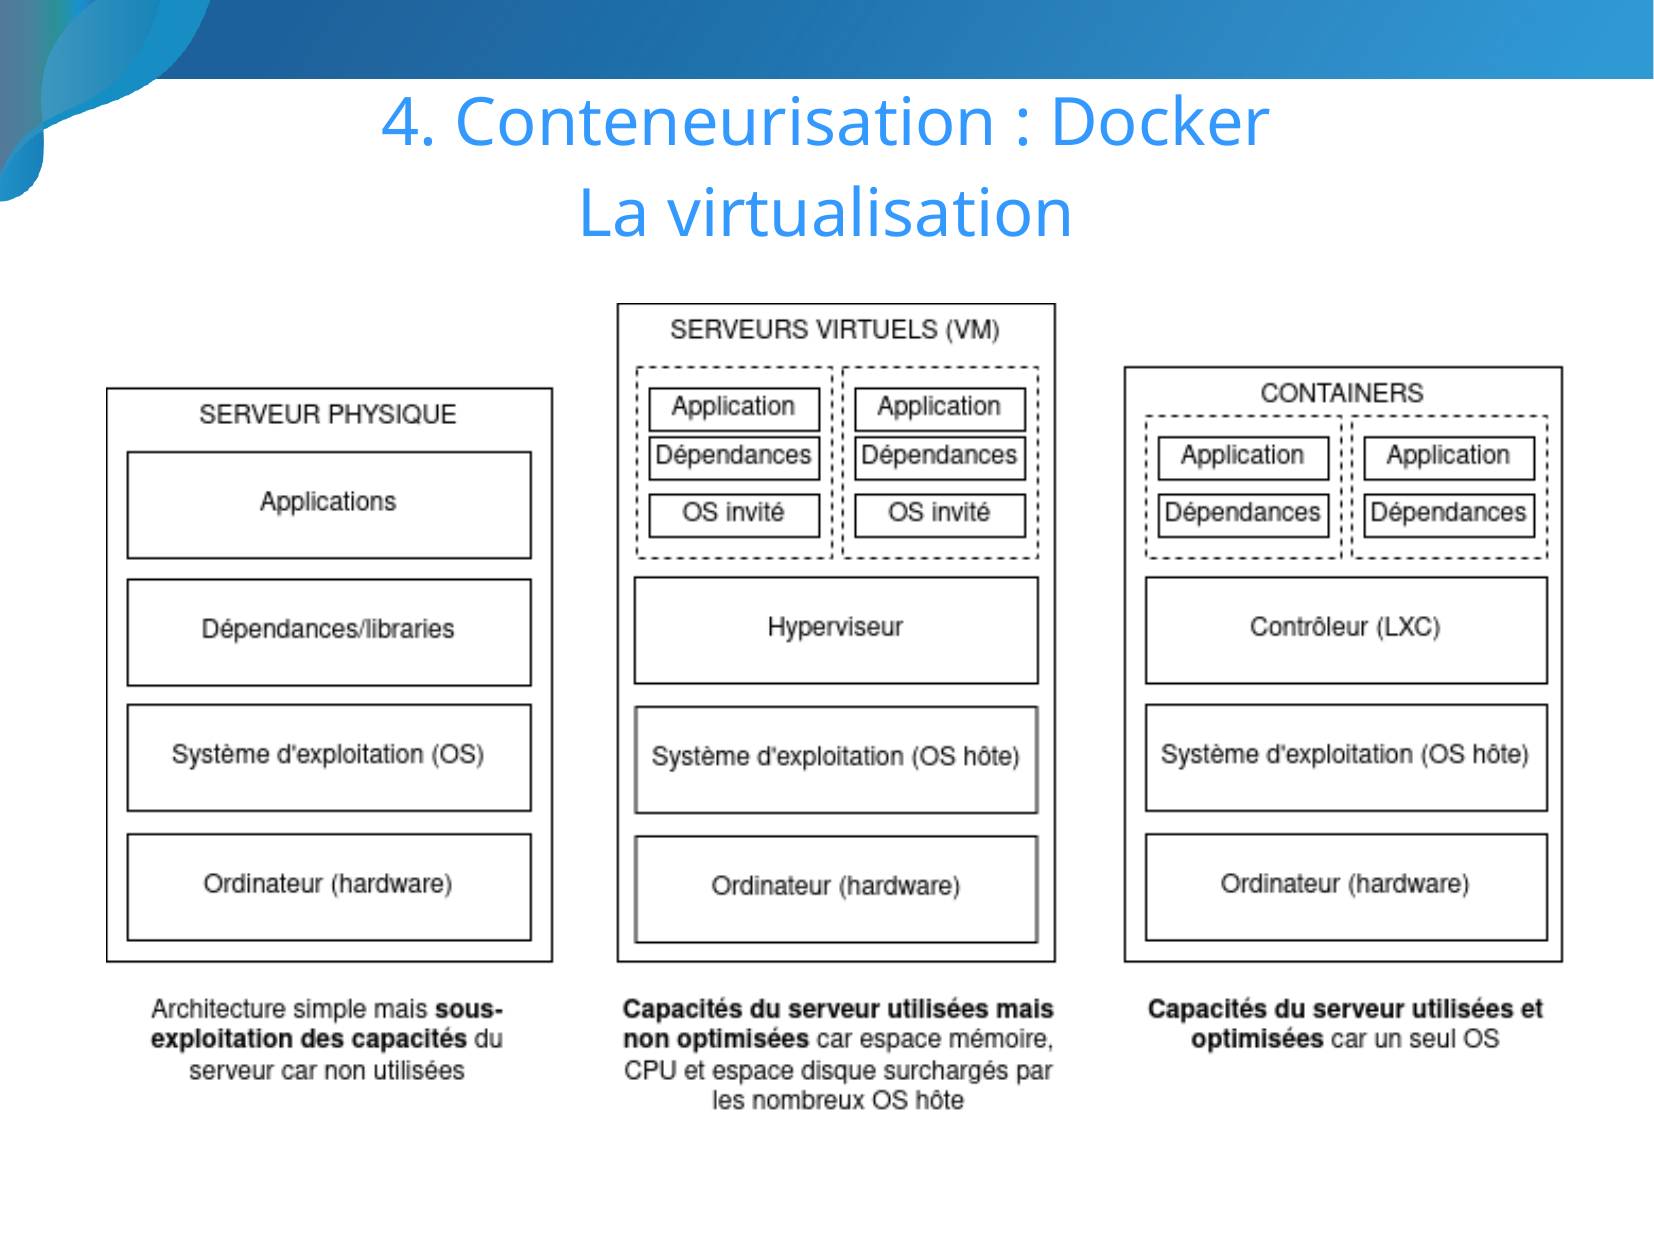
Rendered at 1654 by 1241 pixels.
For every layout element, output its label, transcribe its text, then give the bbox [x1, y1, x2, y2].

title 4. Conteneurisation : Docker La virtualisation [82, 68, 1571, 261]
picture [0, 0, 1654, 1241]
